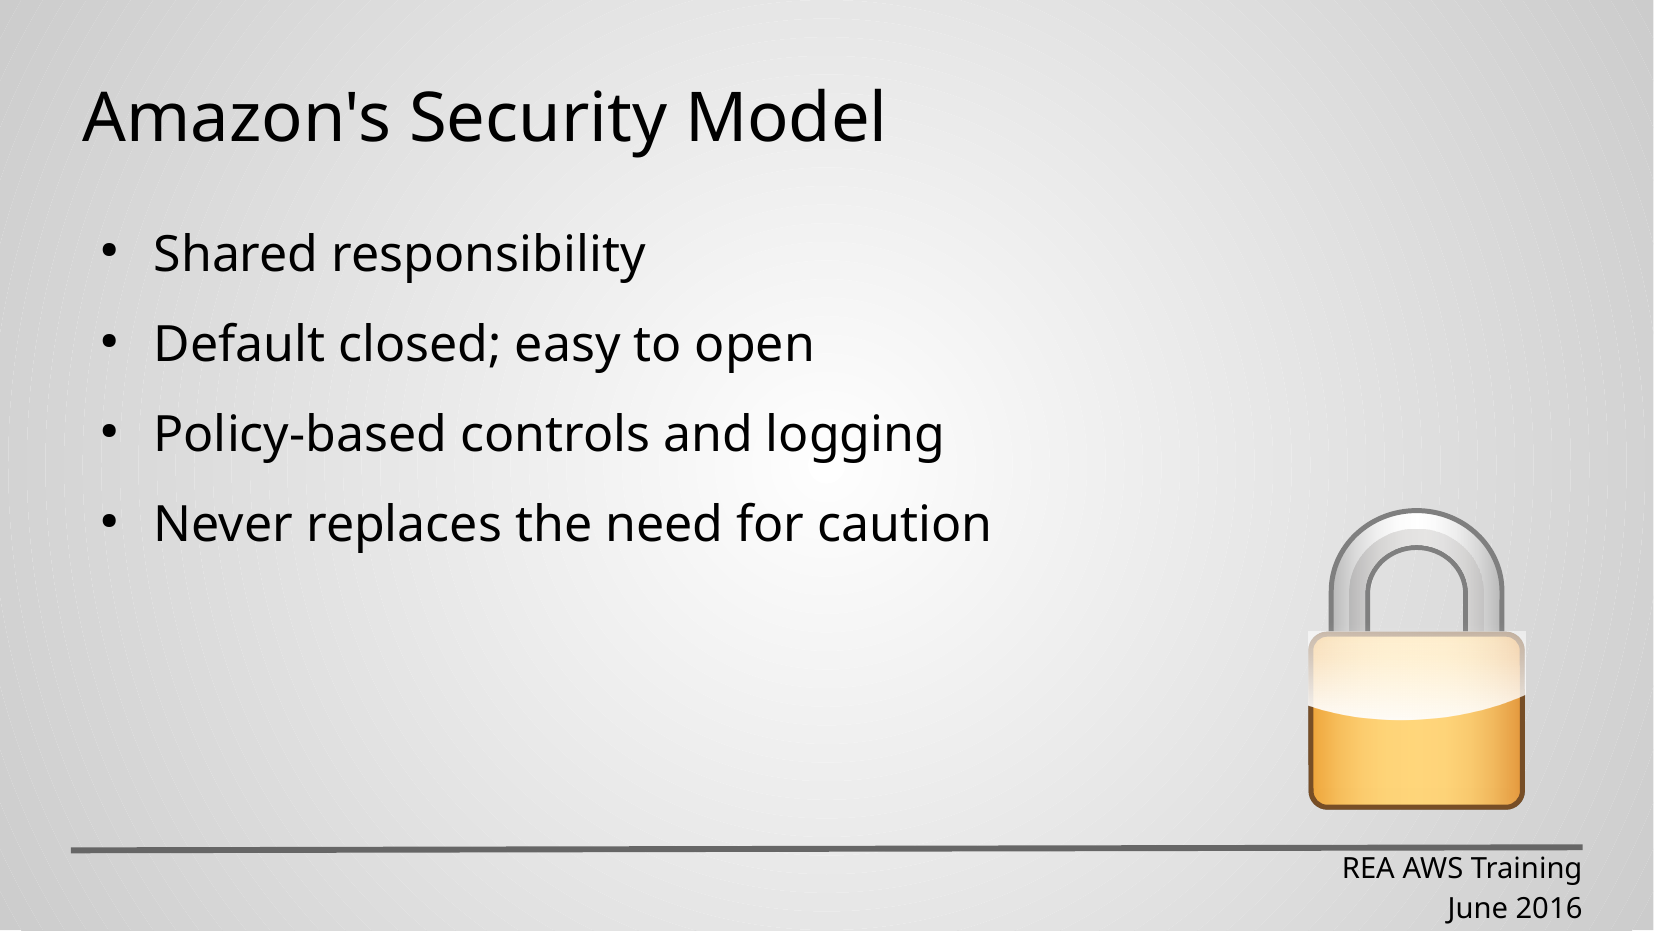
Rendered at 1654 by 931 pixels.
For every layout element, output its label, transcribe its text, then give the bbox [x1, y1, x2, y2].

title Amazon's Security Model [82, 36, 1571, 193]
picture [1251, 496, 1584, 828]
list Shared responsibility Default closed; easy to open Policy-based controls and logging Never replaces the need for caution [82, 217, 1571, 827]
